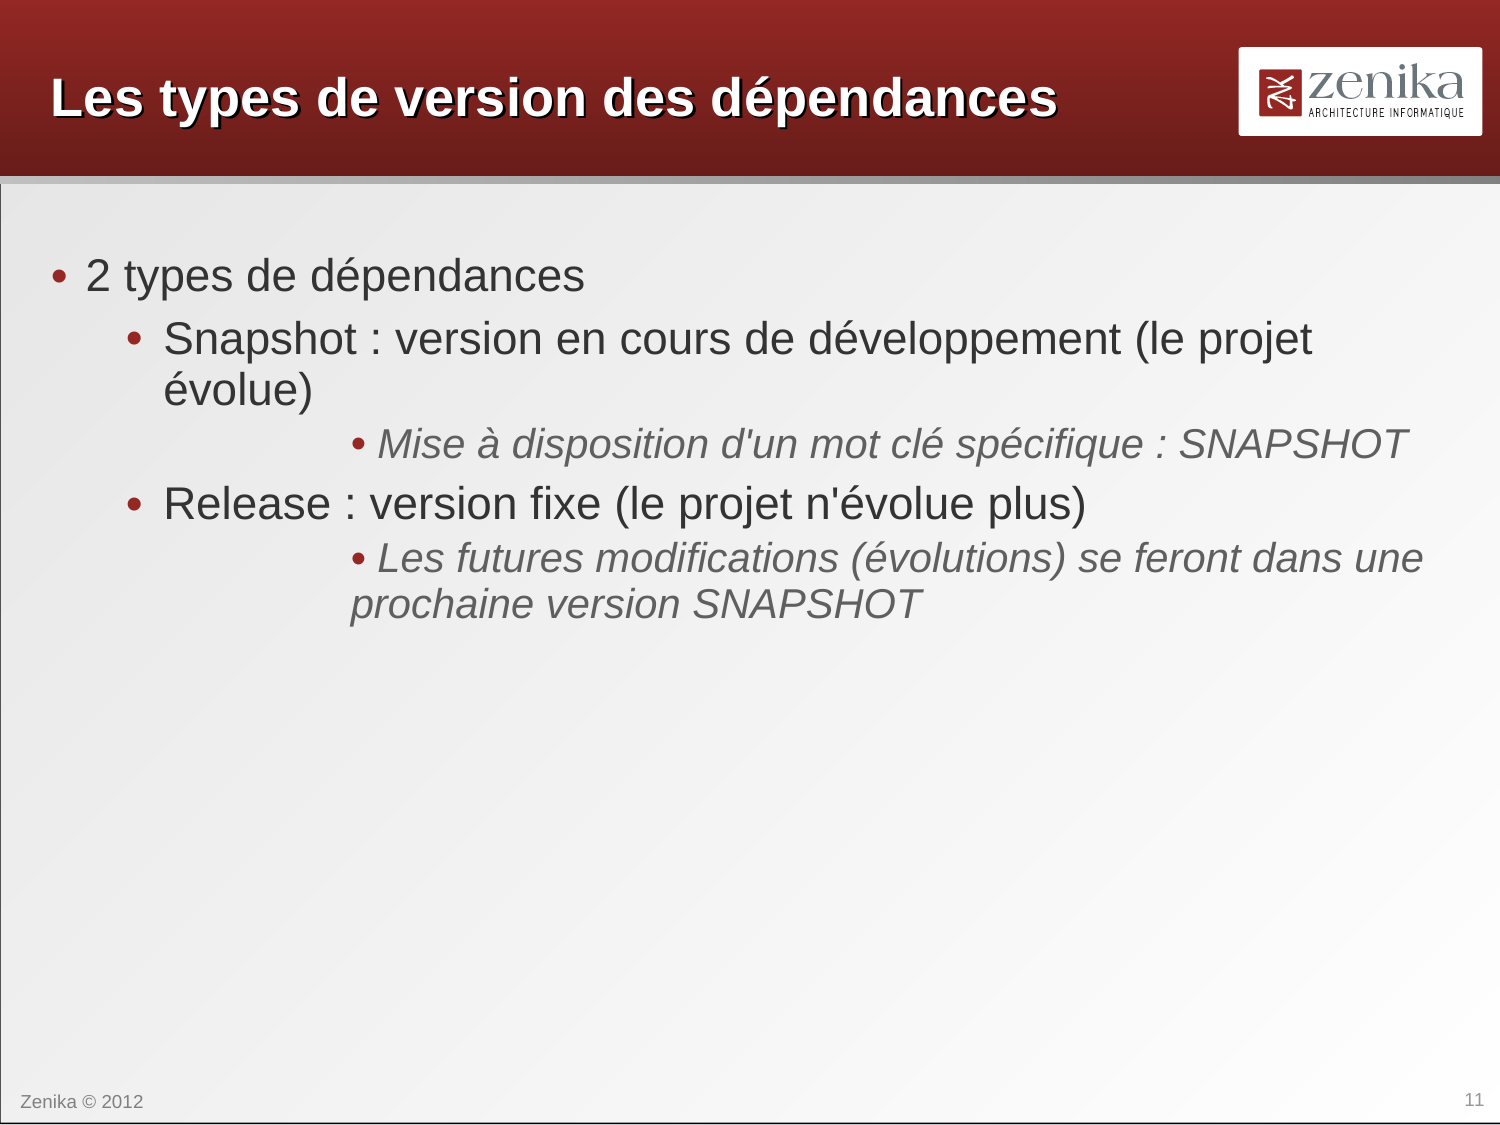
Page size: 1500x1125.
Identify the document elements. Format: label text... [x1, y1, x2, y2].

title Les types de version des dépendances [50, 15, 1206, 180]
list 2 types de dépendances Snapshot : version en cours de développement (le projet évolue) Mise à disposition d'un mot clé spécifique : SNAPSHOT Release : version fixe (le projet n'évolue plus) Les futures modifications (évolutions) se feront dans une prochaine version SNAPSHOT [50, 249, 1435, 1079]
picture [1257, 58, 1464, 125]
